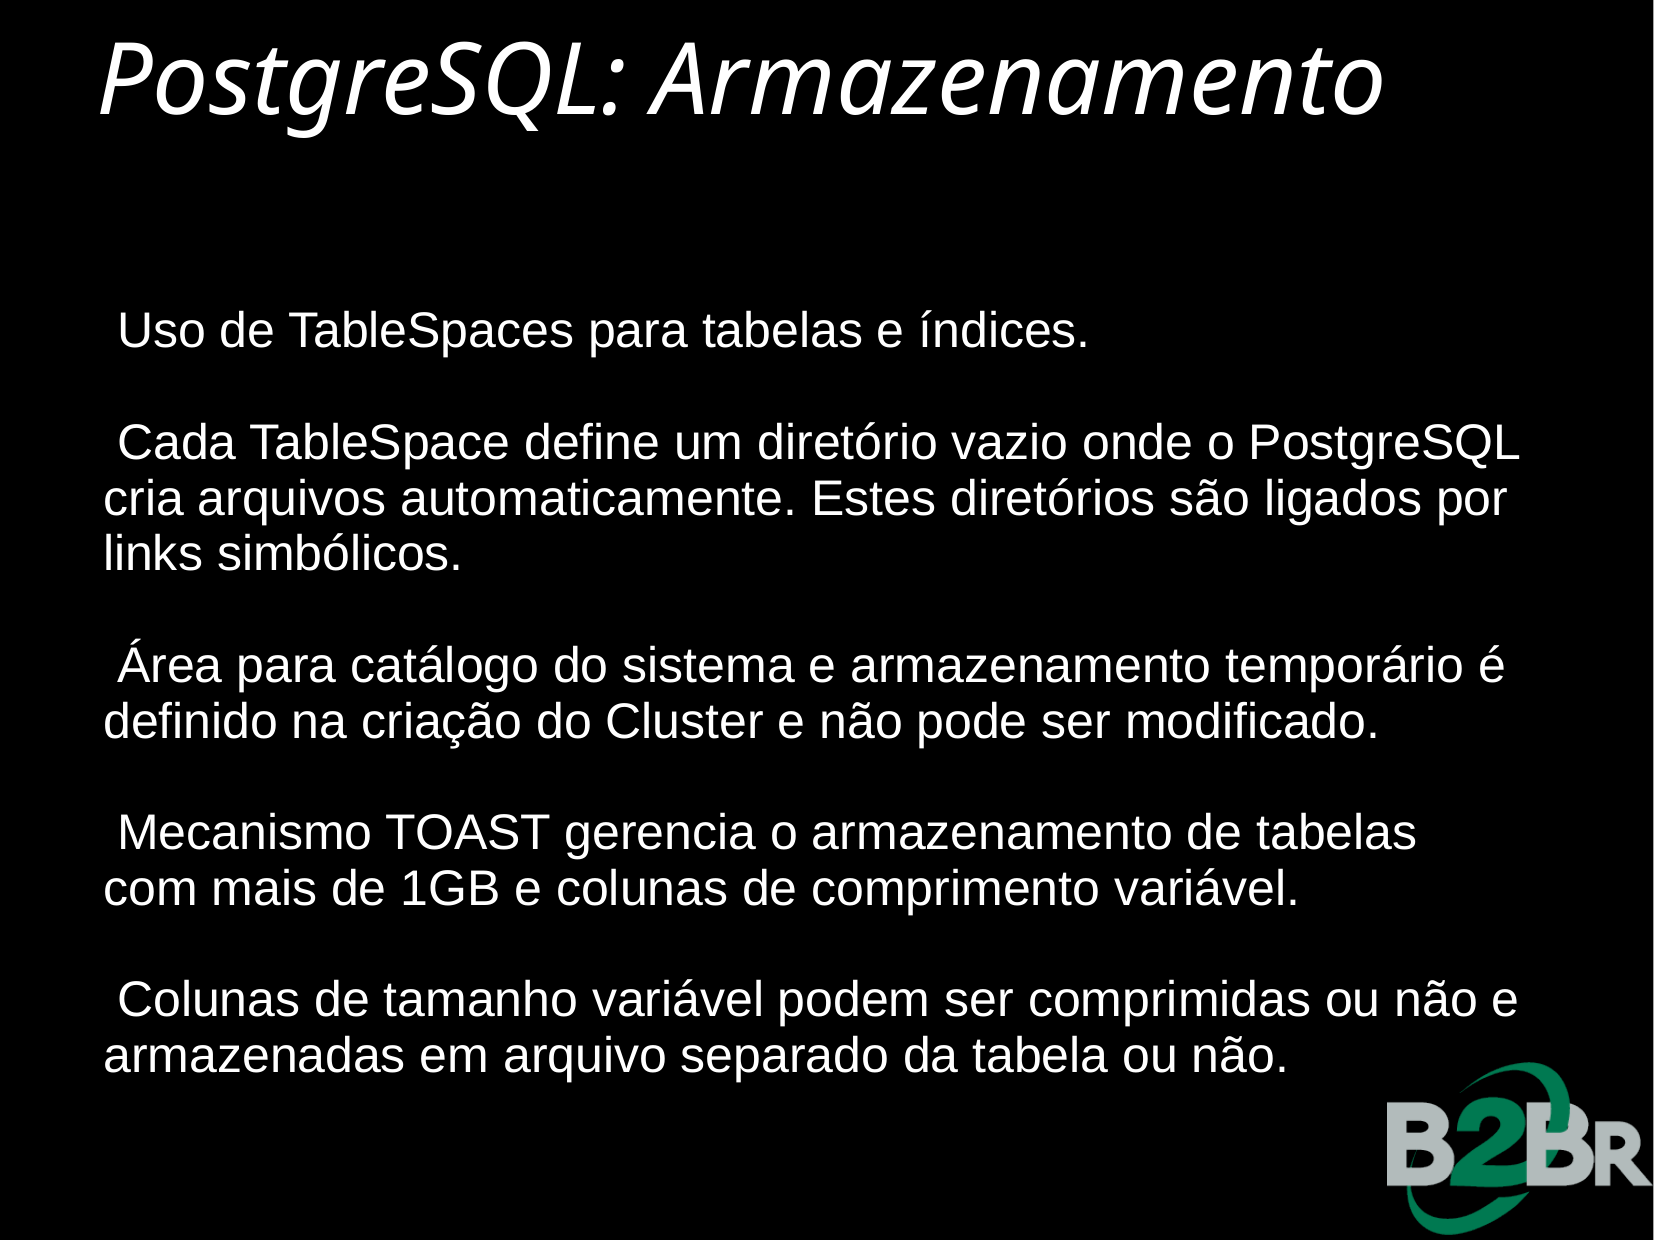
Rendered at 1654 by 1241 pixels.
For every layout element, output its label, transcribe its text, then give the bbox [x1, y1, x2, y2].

picture [1387, 1062, 1654, 1235]
text_box PostgreSQL: Armazenamento [29, 0, 1654, 266]
text_box Uso de TableSpaces para tabelas e índices. Cada TableSpace define um diretório vazio onde o PostgreSQL cria arquivos automaticamente. Estes diretórios são ligados por links simbólicos. Área para catálogo do sistema e armazenamento temporário é definido na criação do Cluster e não pode ser modificado. Mecanismo TOAST gerencia o armazenamento de tabelas com mais de 1GB e colunas de comprimento variável. Colunas de tamanho variável podem ser comprimidas ou não e armazenadas em arquivo separado da tabela ou não. [88, 295, 1536, 1091]
